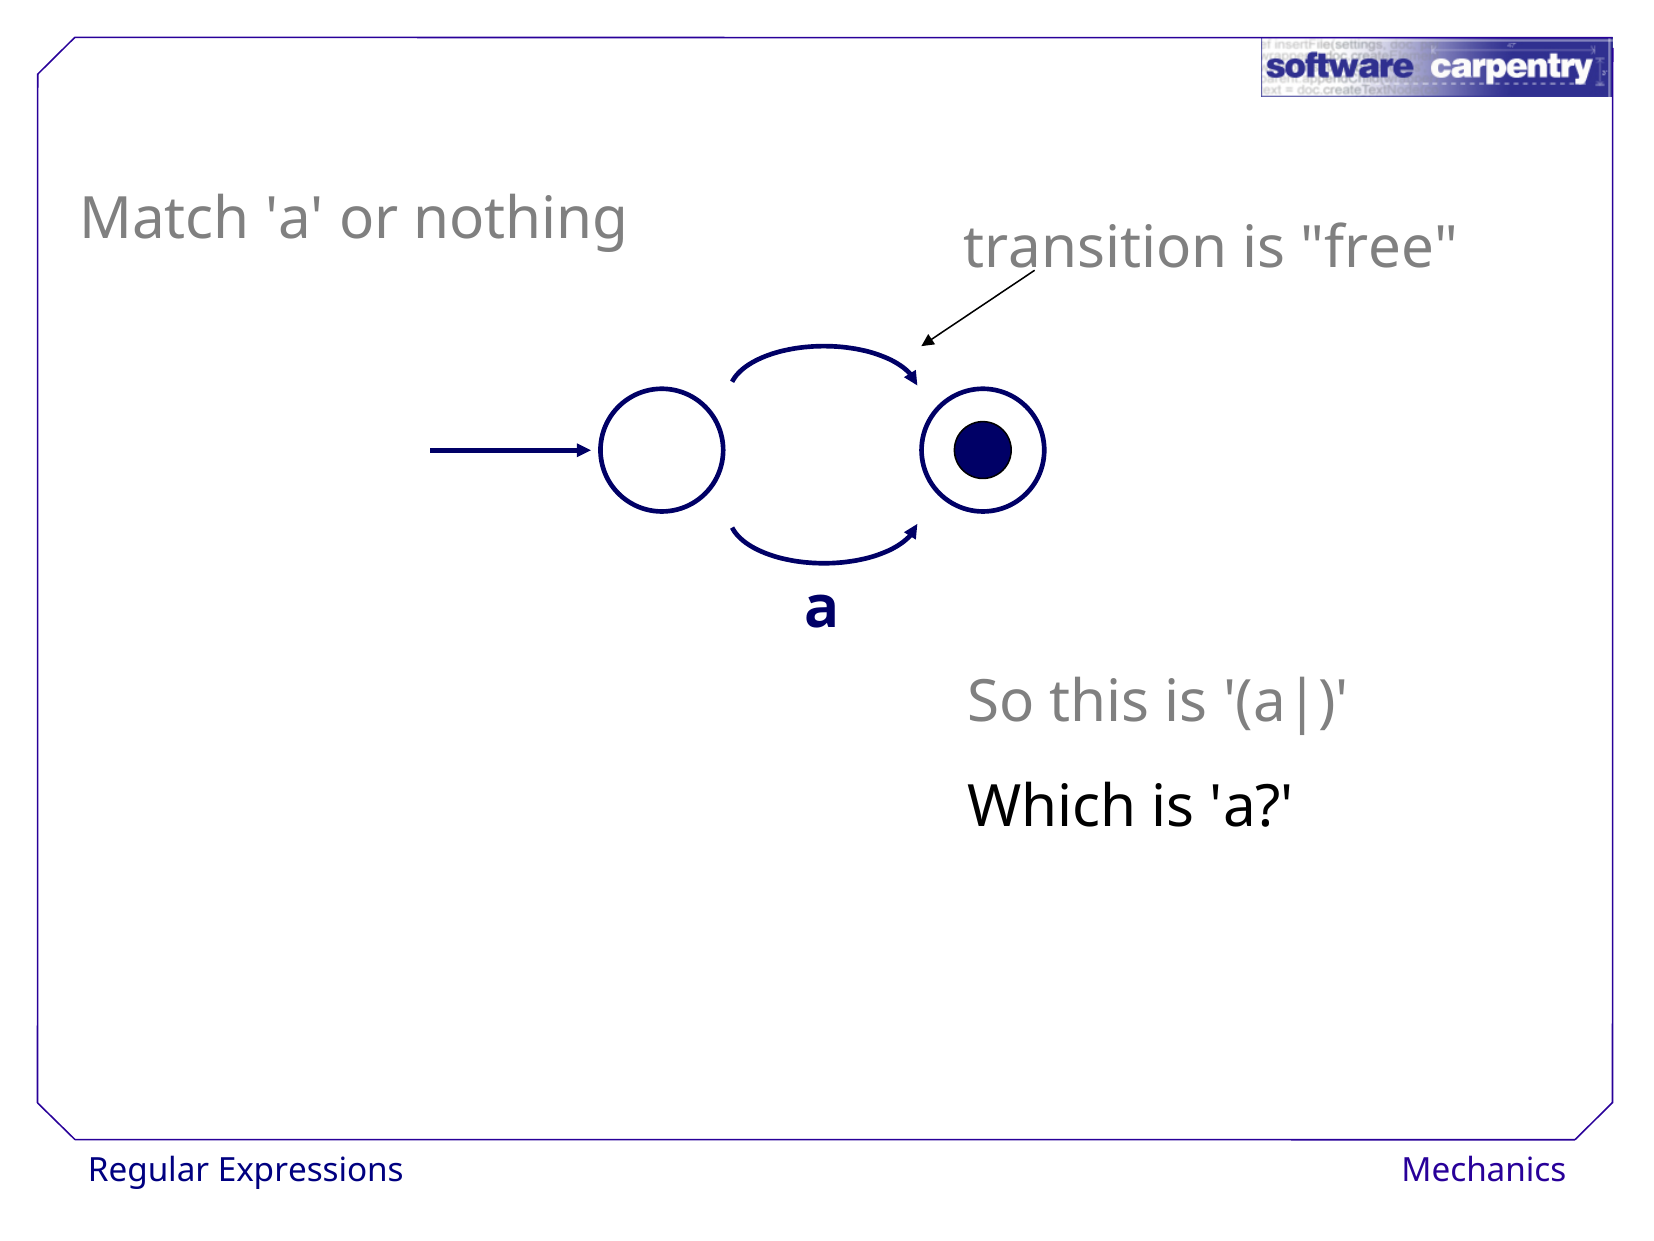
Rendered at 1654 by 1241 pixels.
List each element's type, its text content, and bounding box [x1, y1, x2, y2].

text_box a [788, 568, 854, 649]
text_box Match 'a' or nothing [64, 138, 794, 259]
picture [1261, 39, 1613, 97]
text_box [954, 421, 1012, 479]
text_box transition is "free" [948, 166, 1624, 287]
text_box So this is '(a|)' Which is 'a?' [952, 620, 1514, 846]
